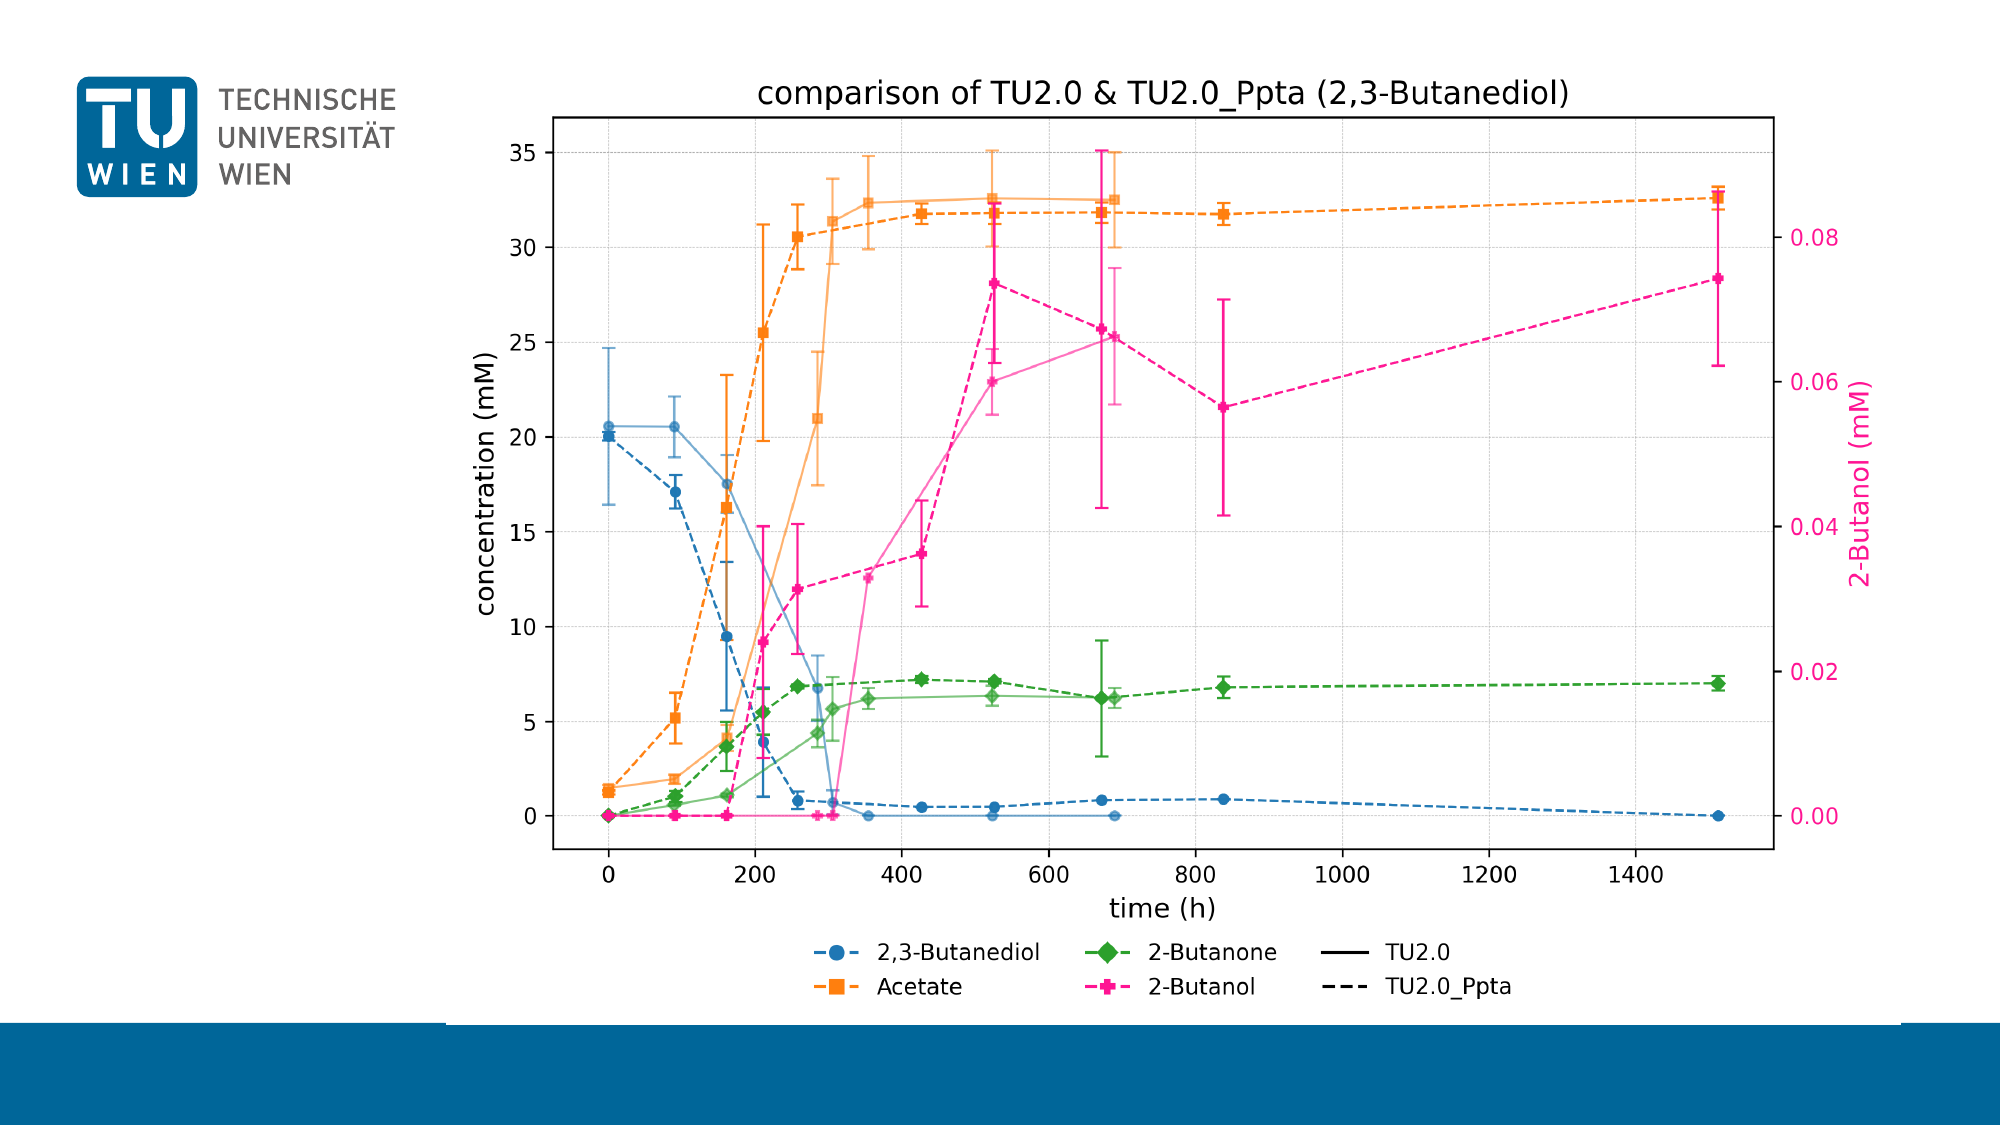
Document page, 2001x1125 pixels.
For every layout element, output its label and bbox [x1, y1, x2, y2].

picture [446, 55, 1901, 1024]
